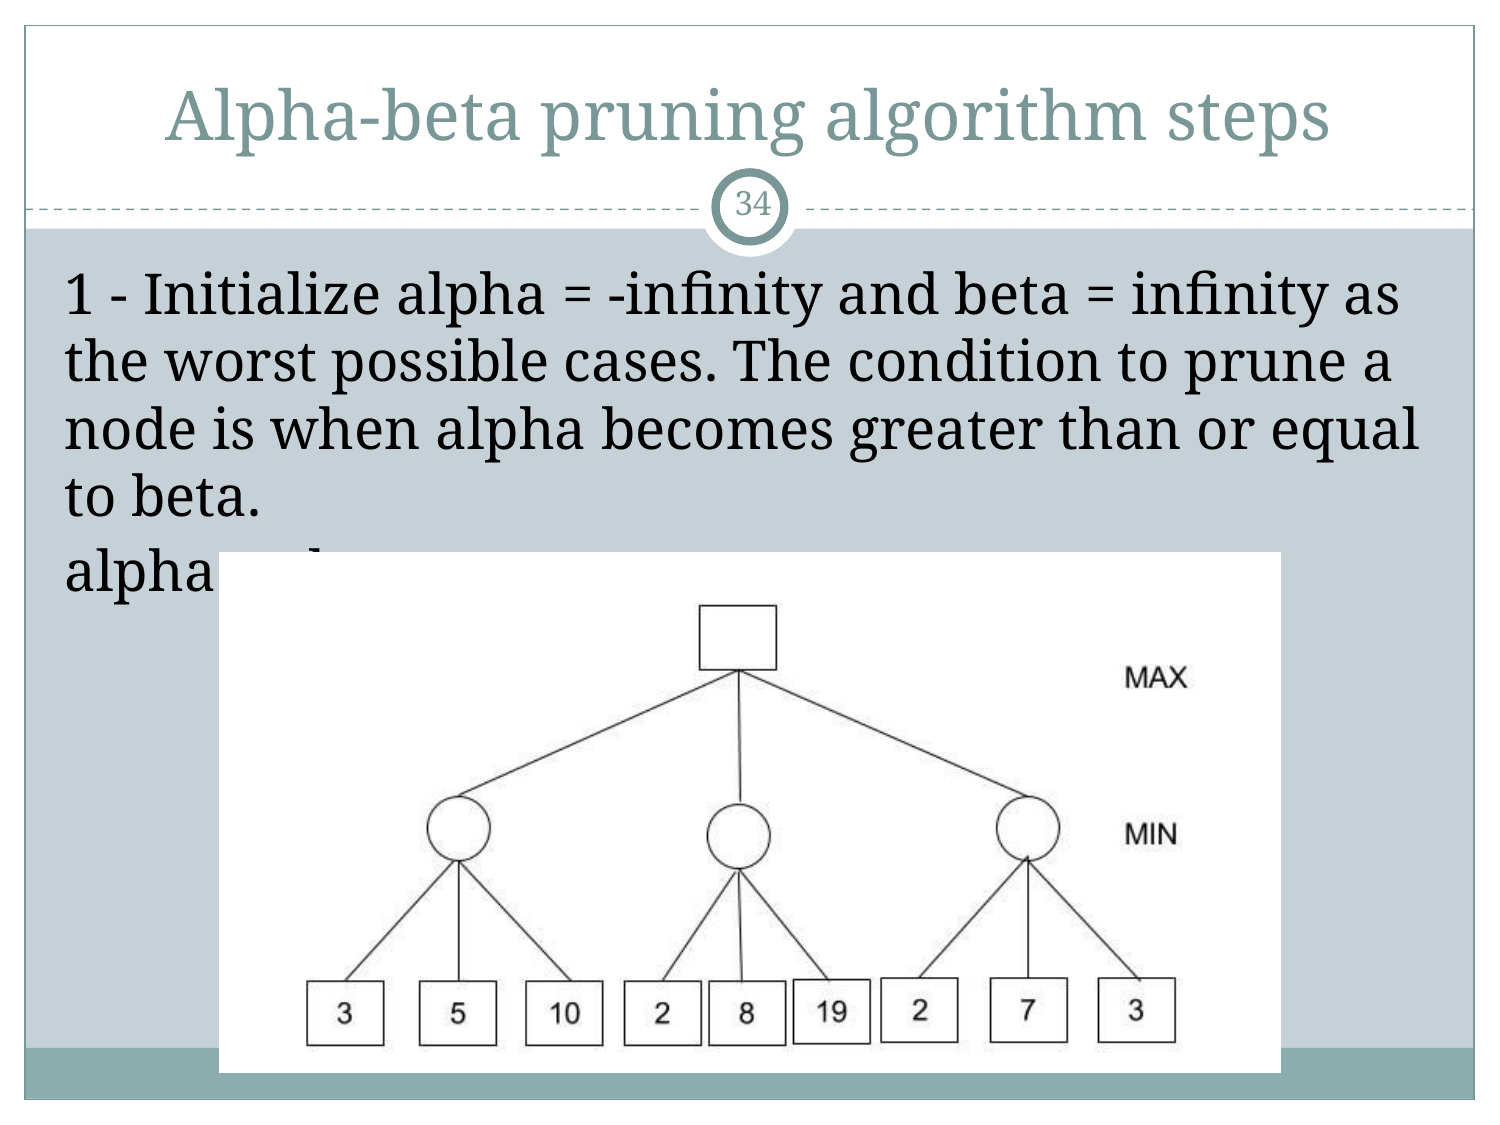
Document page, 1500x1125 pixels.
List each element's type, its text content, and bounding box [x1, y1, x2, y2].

picture [219, 552, 1281, 1073]
list 1 - Initialize alpha = -infinity and beta = infinity as the worst possible cases. The condition to prune a node is when alpha becomes greater than or equal to beta. alpha >= beta [49, 250, 1445, 1001]
title Alpha-beta pruning algorithm steps [49, 37, 1450, 162]
slide_number <number> [715, 168, 791, 241]
